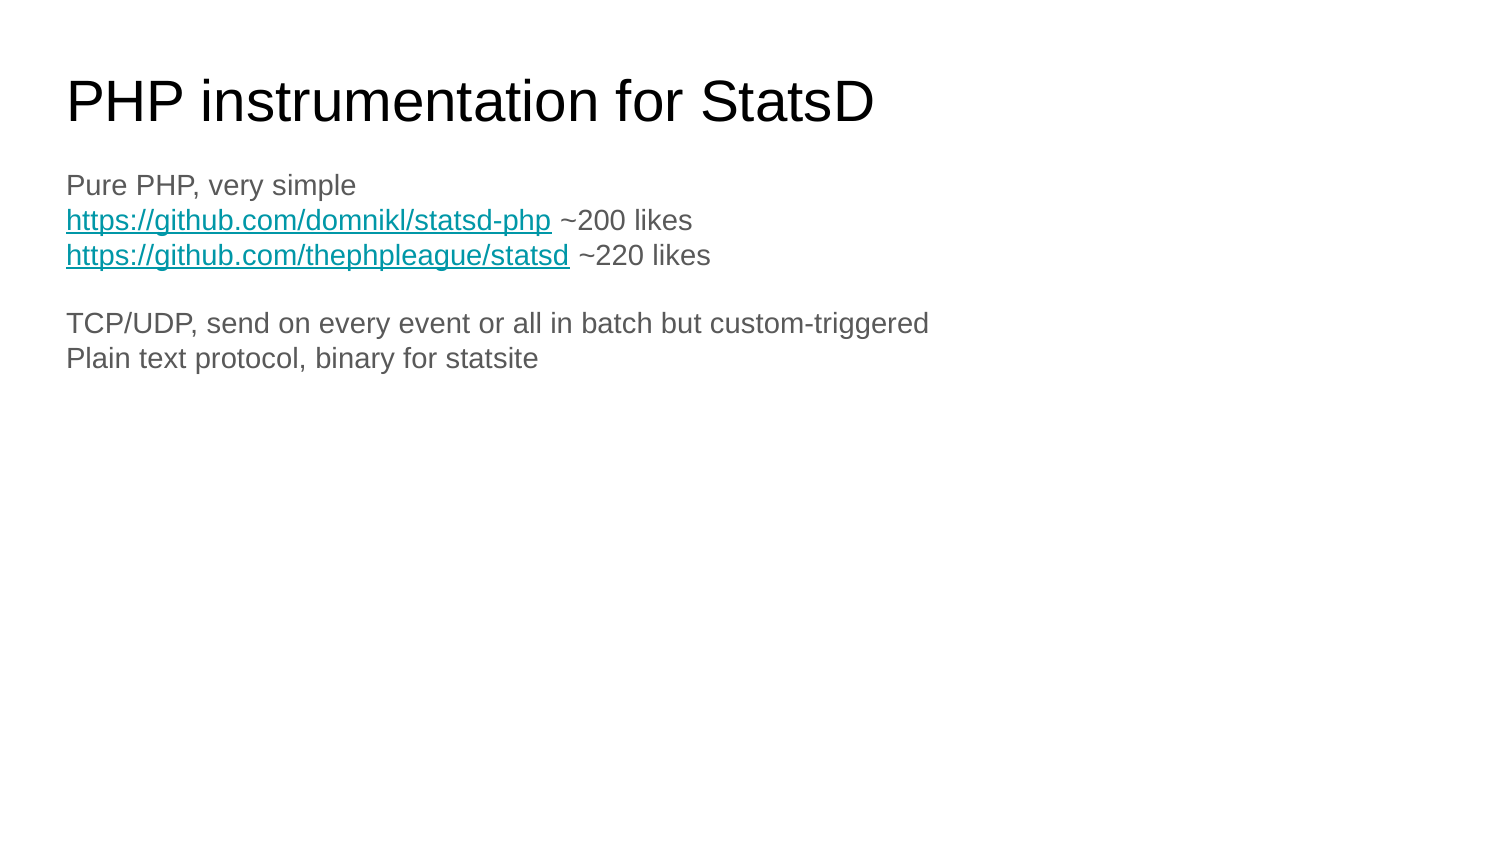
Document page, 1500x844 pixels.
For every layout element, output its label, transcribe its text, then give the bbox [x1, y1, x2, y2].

list Pure PHP, very simple https://github.com/domnikl/statsd-php ~200 likes https://github.com/thephpleague/statsd ~220 likes TCP/UDP, send on every event or all in batch but custom-triggered Plain text protocol, binary for statsite [51, 151, 1449, 760]
title PHP instrumentation for StatsD [51, 48, 1449, 142]
